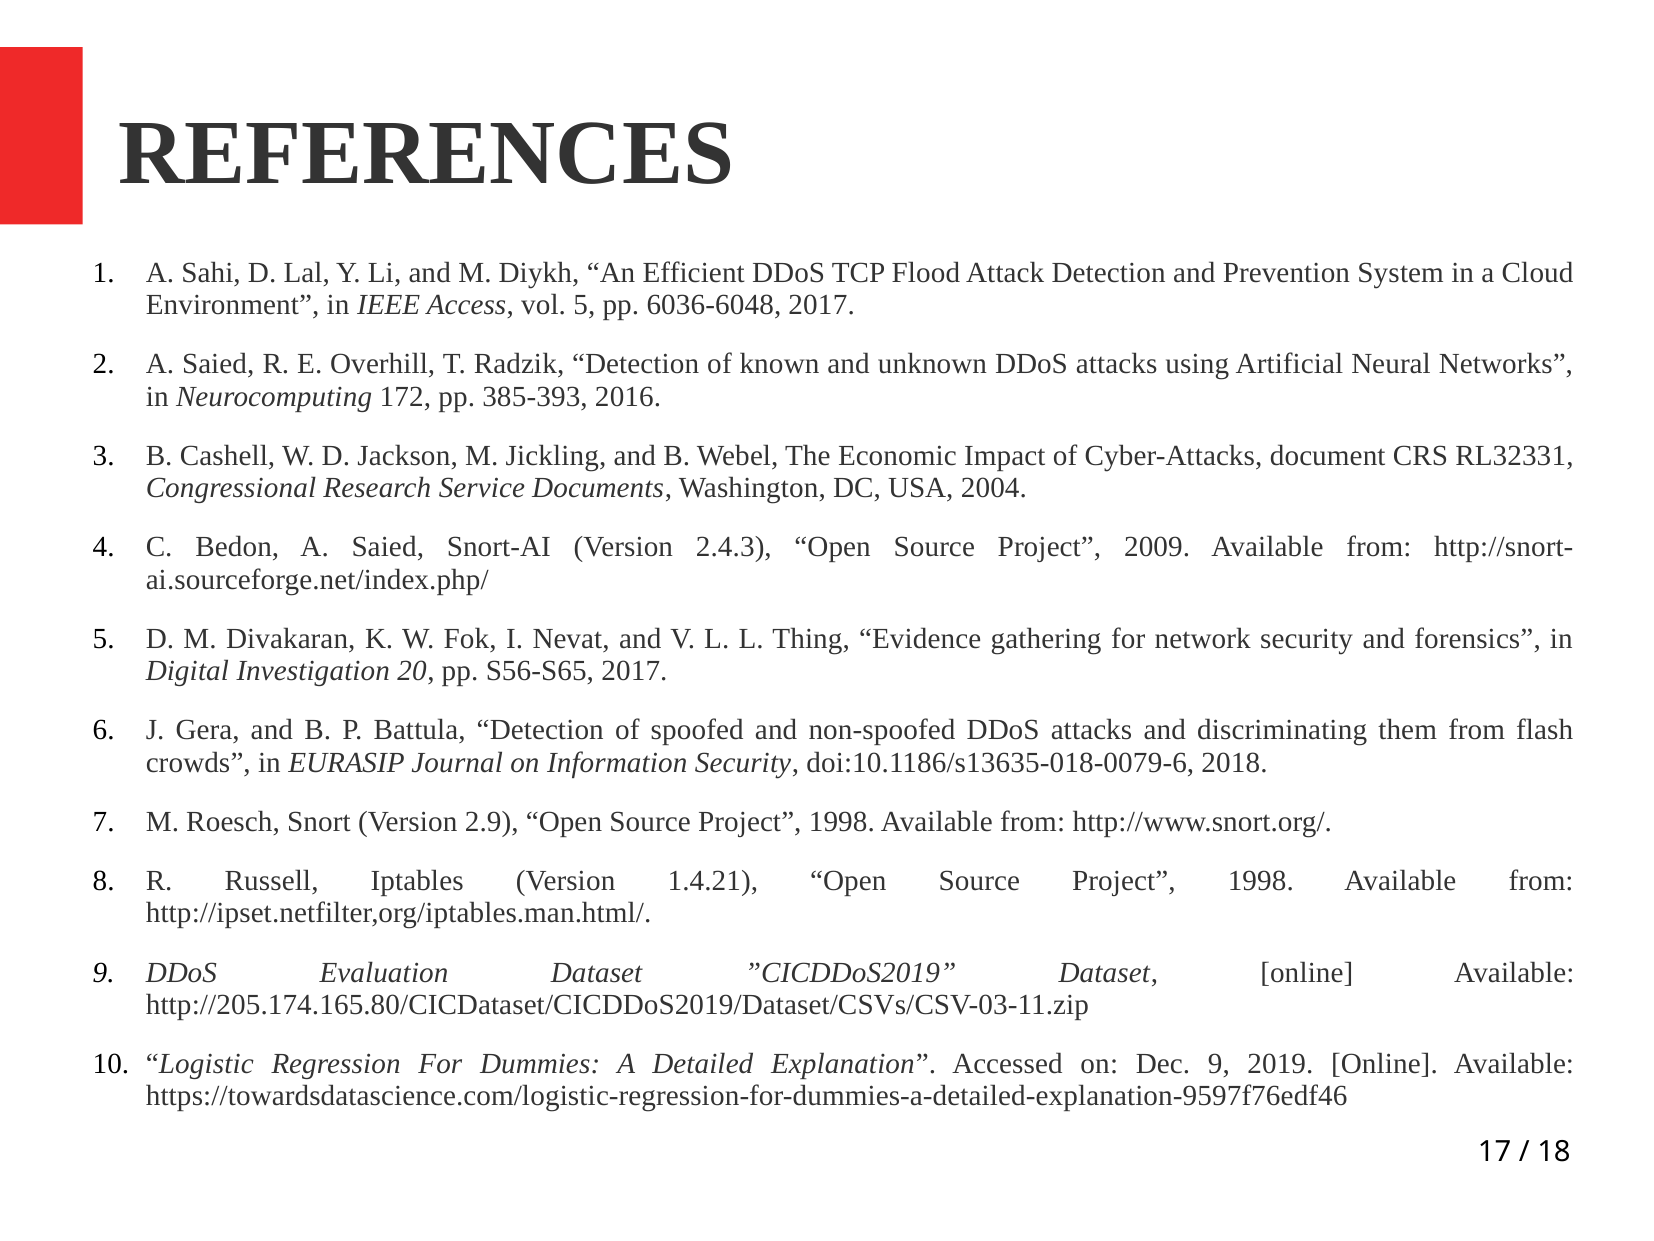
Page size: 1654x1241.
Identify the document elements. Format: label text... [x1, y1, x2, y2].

list A. Sahi, D. Lal, Y. Li, and M. Diykh, “An Efficient DDoS TCP Flood Attack Detection and Prevention System in a Cloud Environment”, in IEEE Access, vol. 5, pp. 6036-6048, 2017. A. Saied, R. E. Overhill, T. Radzik, “Detection of known and unknown DDoS attacks using Artificial Neural Networks”, in Neurocomputing 172, pp. 385-393, 2016. B. Cashell, W. D. Jackson, M. Jickling, and B. Webel, The Economic Impact of Cyber-Attacks, document CRS RL32331, Congressional Research Service Documents, Washington, DC, USA, 2004. C. Bedon, A. Saied, Snort-AI (Version 2.4.3), “Open Source Project”, 2009. Available from: http://snort-ai.sourceforge.net/index.php/ D. M. Divakaran, K. W. Fok, I. Nevat, and V. L. L. Thing, “Evidence gathering for network security and forensics”, in Digital Investigation 20, pp. S56-S65, 2017. J. Gera, and B. P. Battula, “Detection of spoofed and non-spoofed DDoS attacks and discriminating them from flash crowds”, in EURASIP Journal on Information Security, doi:10.1186/s13635-018-0079-6, 2018. M. Roesch, Snort (Version 2.9), “Open Source Project”, 1998. Available from: http://www.snort.org/. R. Russell, Iptables (Version 1.4.21), “Open Source Project”, 1998. Available from: http://ipset.netfilter,org/iptables.man.html/. DDoS Evaluation Dataset ”CICDDoS2019” Dataset, [online] Available: http://205.174.165.80/CICDataset/CICDDoS2019/Dataset/CSVs/CSV-03-11.zip “Logistic Regression For Dummies: A Detailed Explanation”. Accessed on: Dec. 9, 2019. [Online]. Available: https://towardsdatascience.com/logistic-regression-for-dummies-a-detailed-explanation-9597f76edf46 [75, 256, 1576, 1141]
title REFERENCES [118, 49, 1571, 256]
